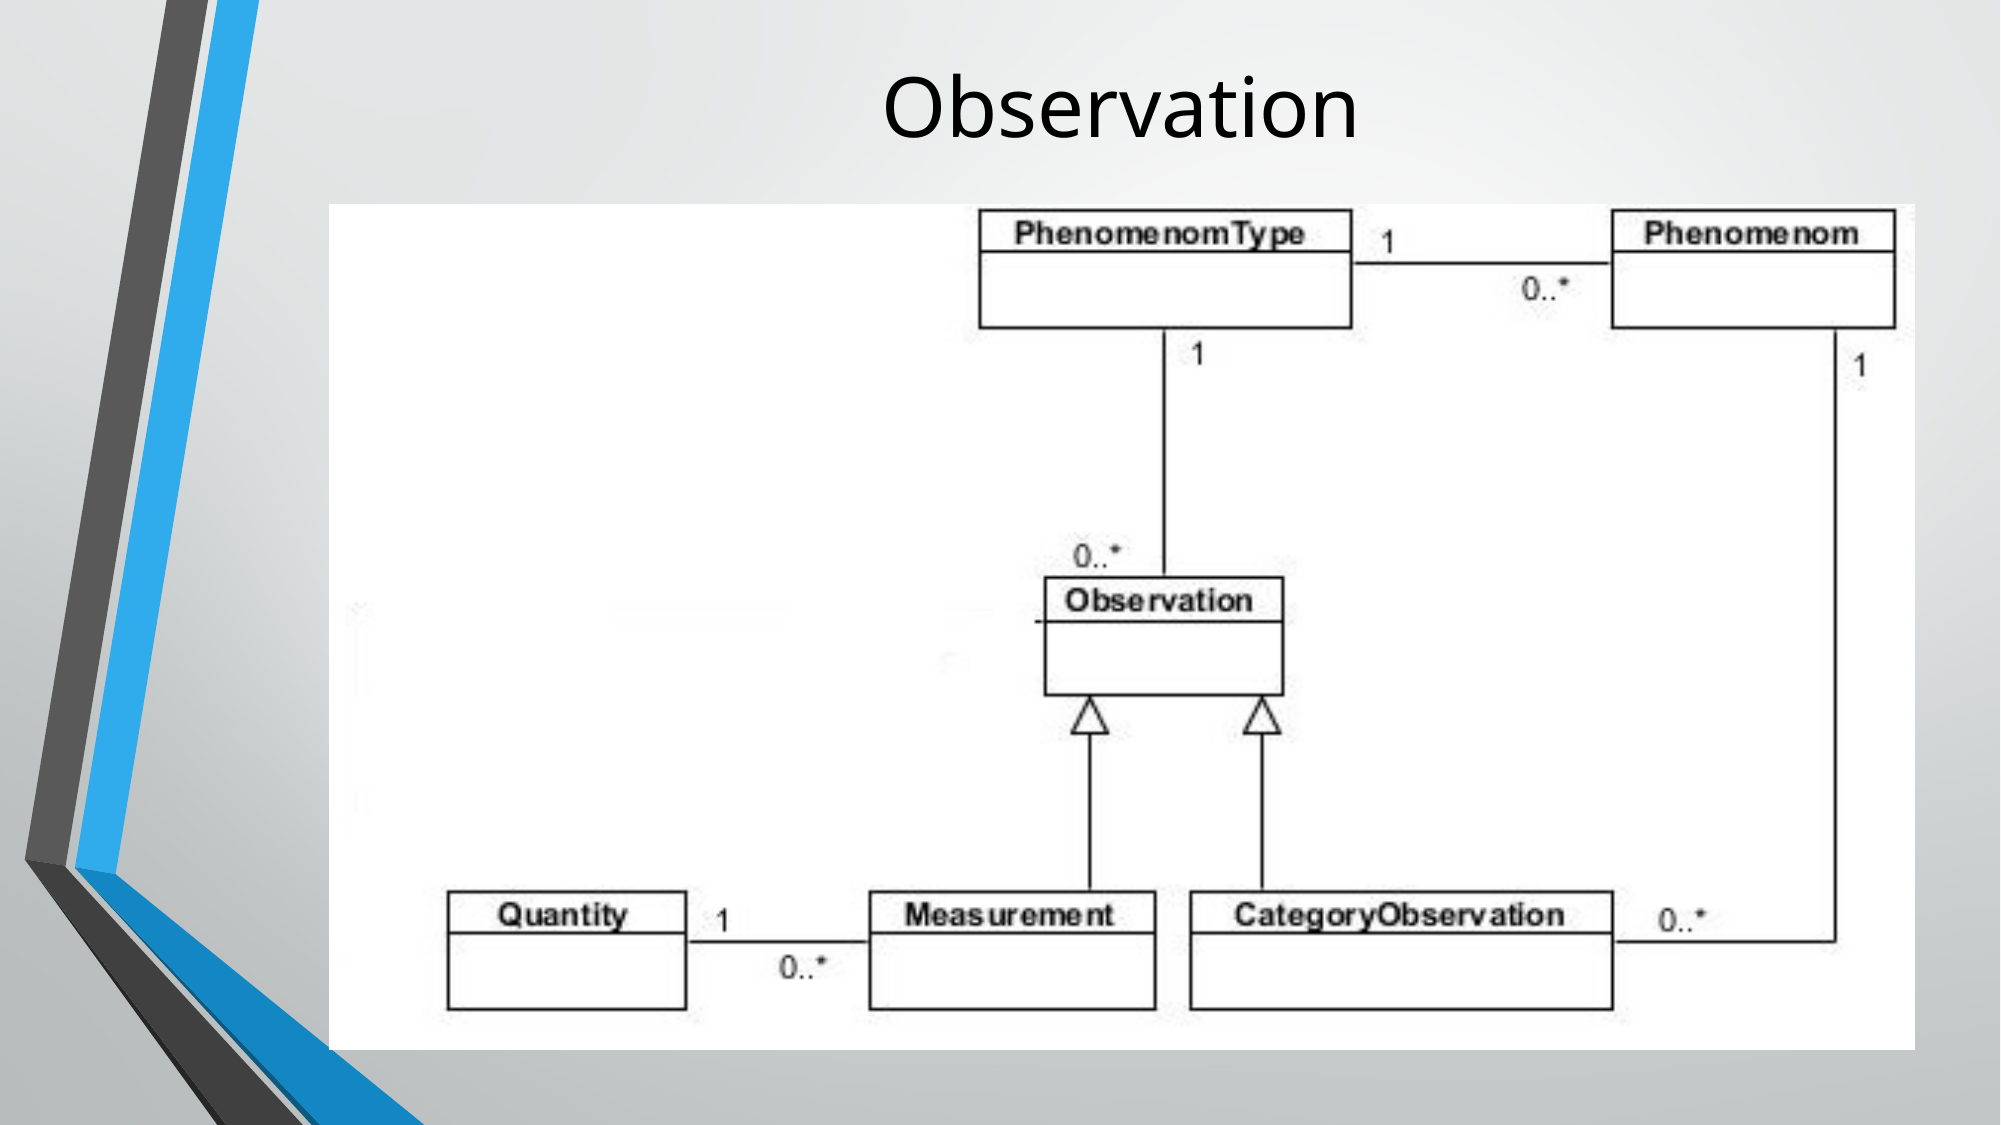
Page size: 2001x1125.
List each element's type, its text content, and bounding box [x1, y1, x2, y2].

picture [329, 205, 1915, 1050]
title Observation [484, 24, 1759, 184]
